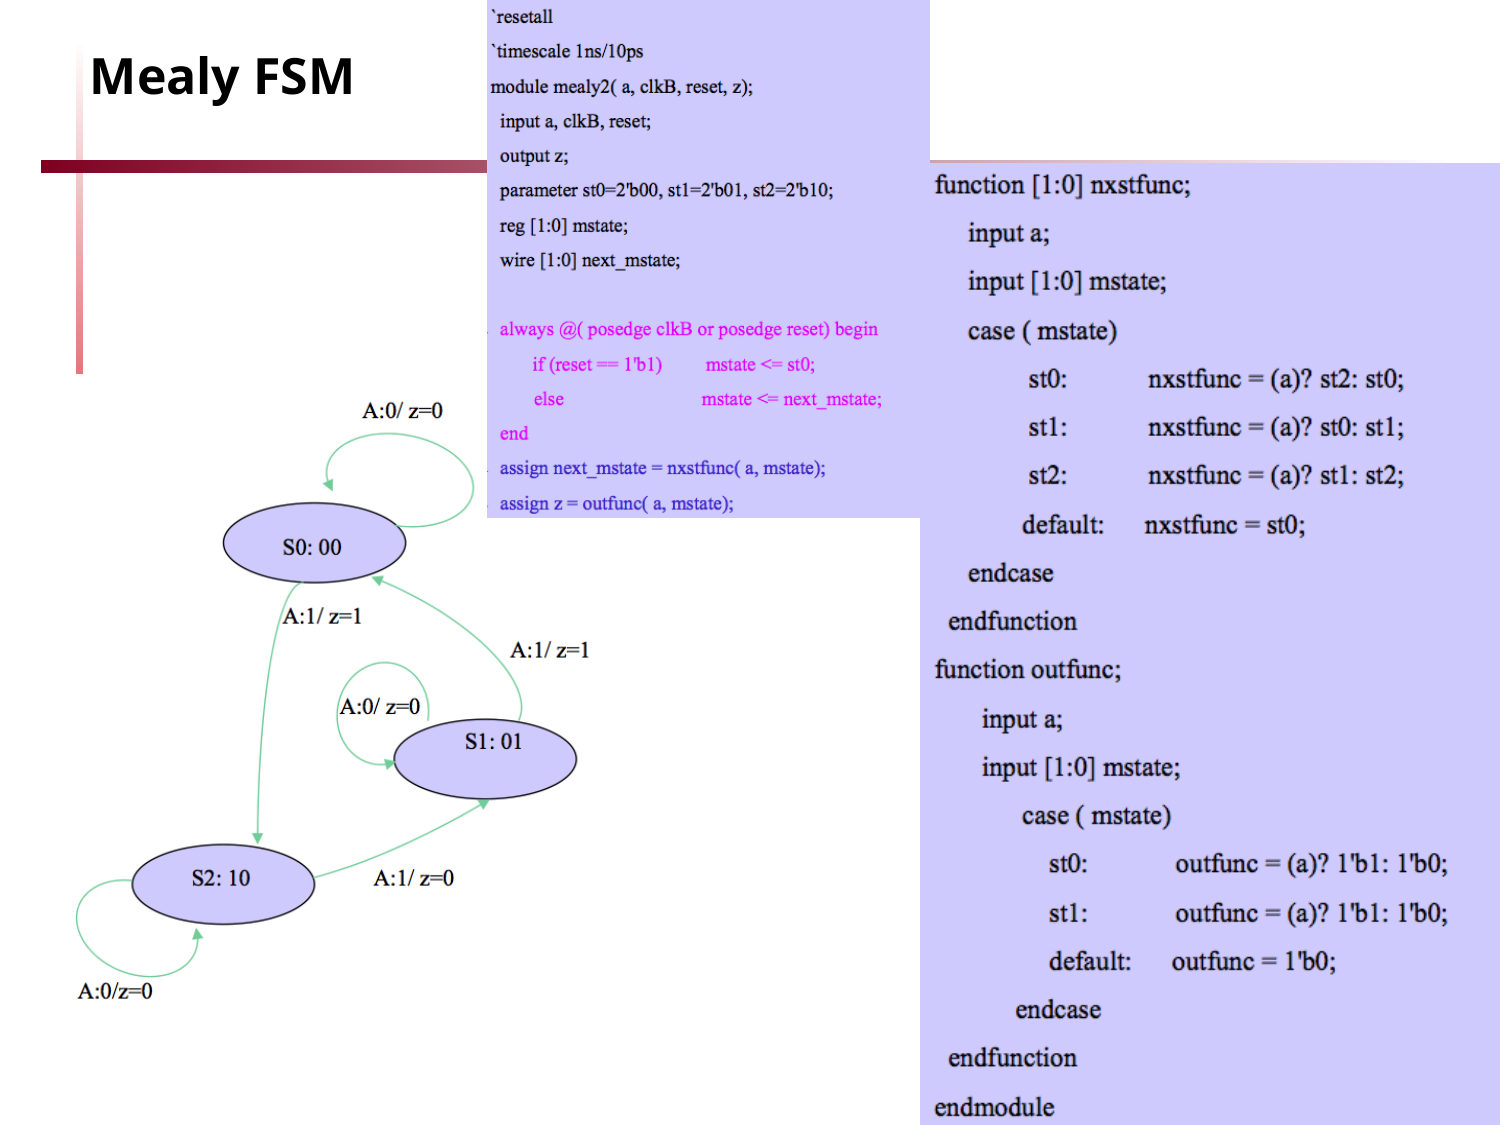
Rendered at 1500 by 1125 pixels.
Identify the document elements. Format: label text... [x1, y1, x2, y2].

picture [0, 0, 1500, 1125]
text_box Mealy FSM [74, 37, 487, 113]
